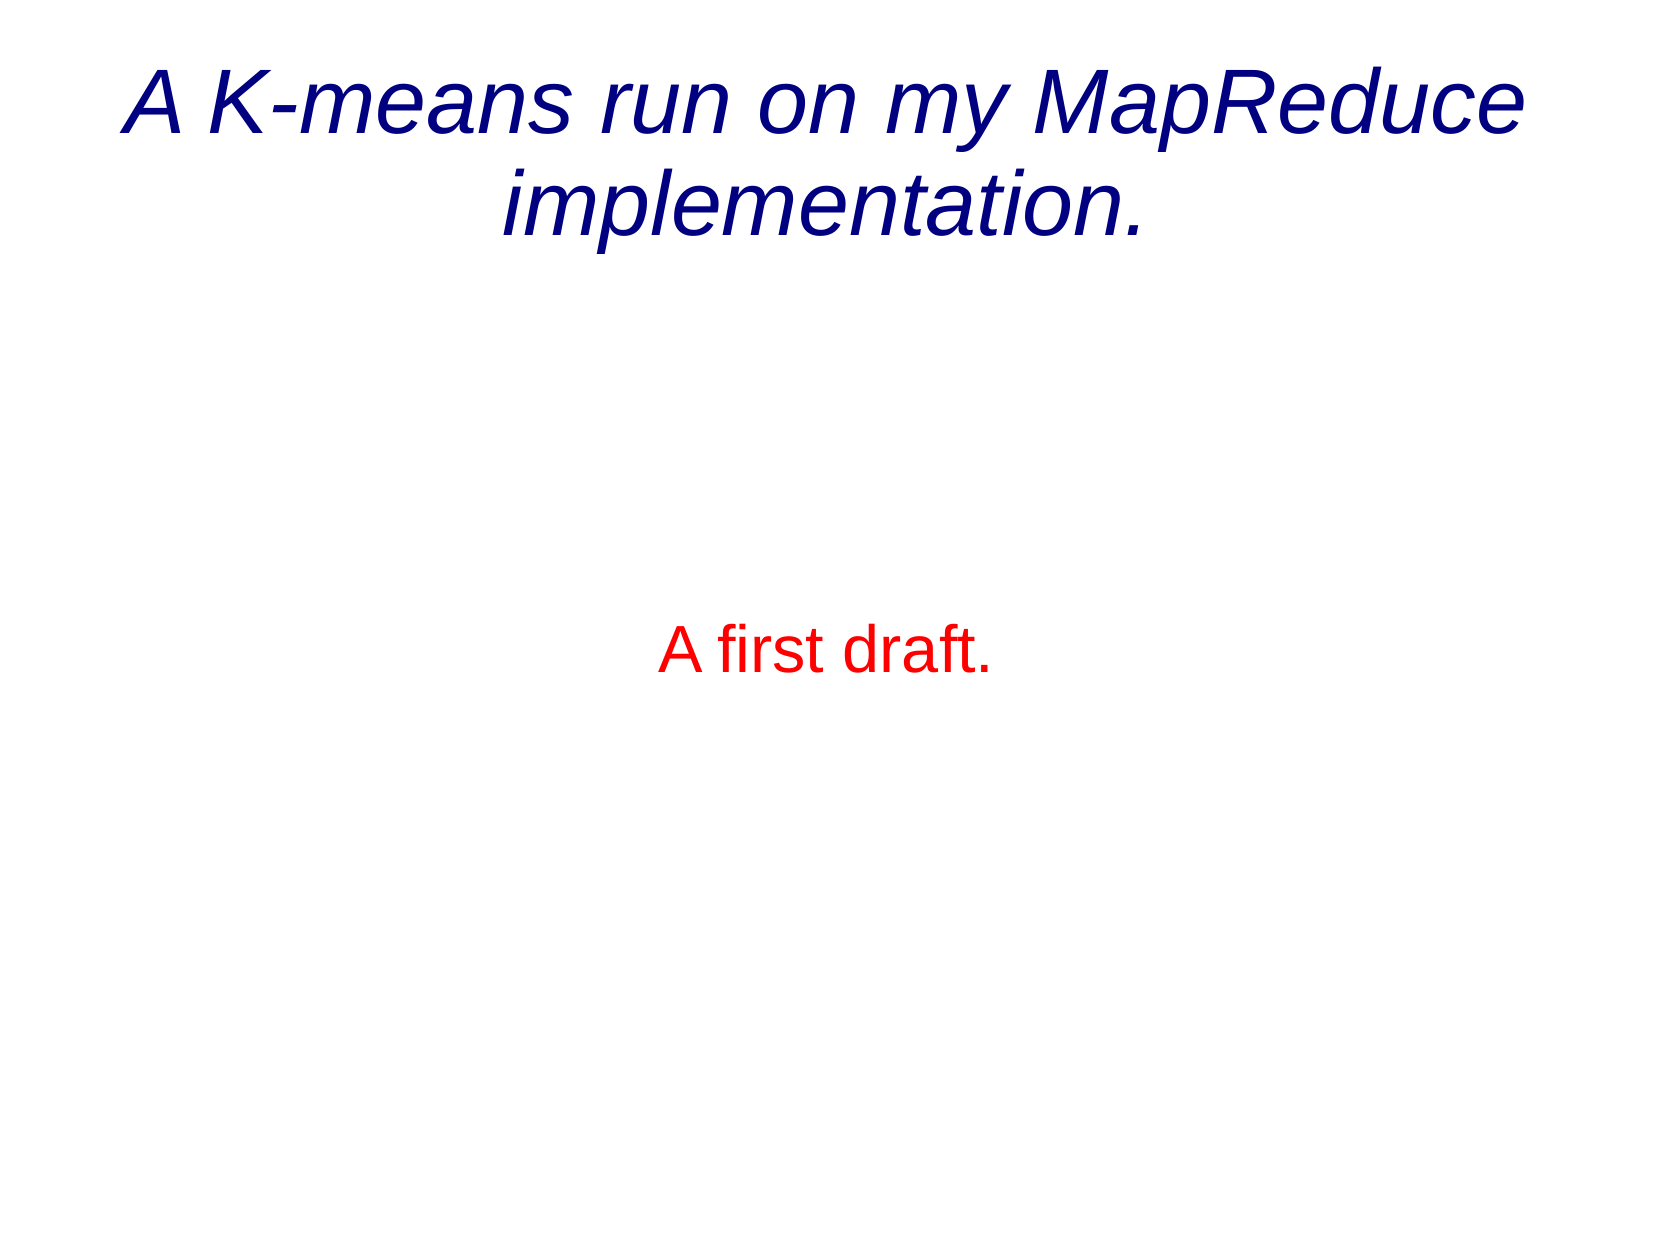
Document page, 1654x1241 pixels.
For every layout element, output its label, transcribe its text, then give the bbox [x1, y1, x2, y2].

subtitle A first draft. [82, 290, 1571, 1010]
title A K-means run on my MapReduce implementation. [82, 49, 1571, 257]
